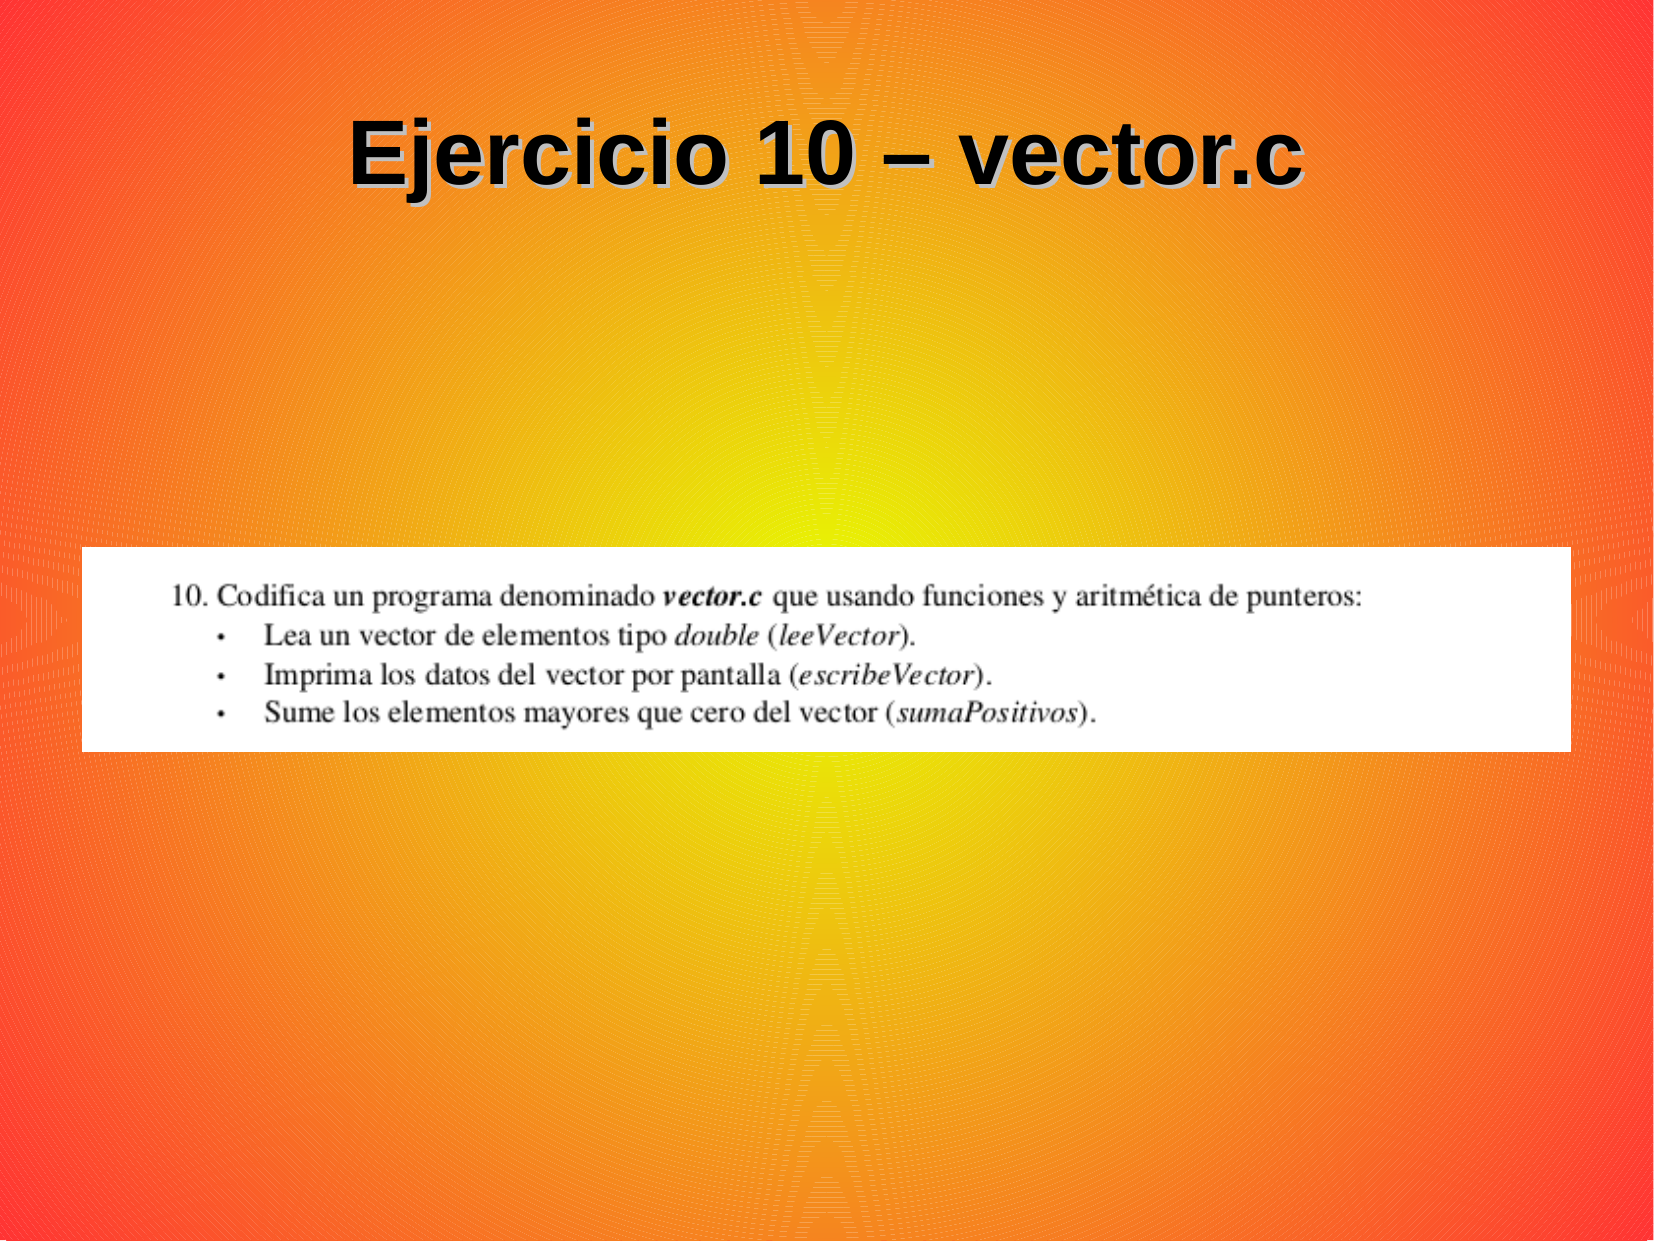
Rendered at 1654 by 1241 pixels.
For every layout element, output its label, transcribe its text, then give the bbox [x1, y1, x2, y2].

picture [82, 547, 1571, 752]
title Ejercicio 10 – vector.c [82, 101, 1571, 205]
